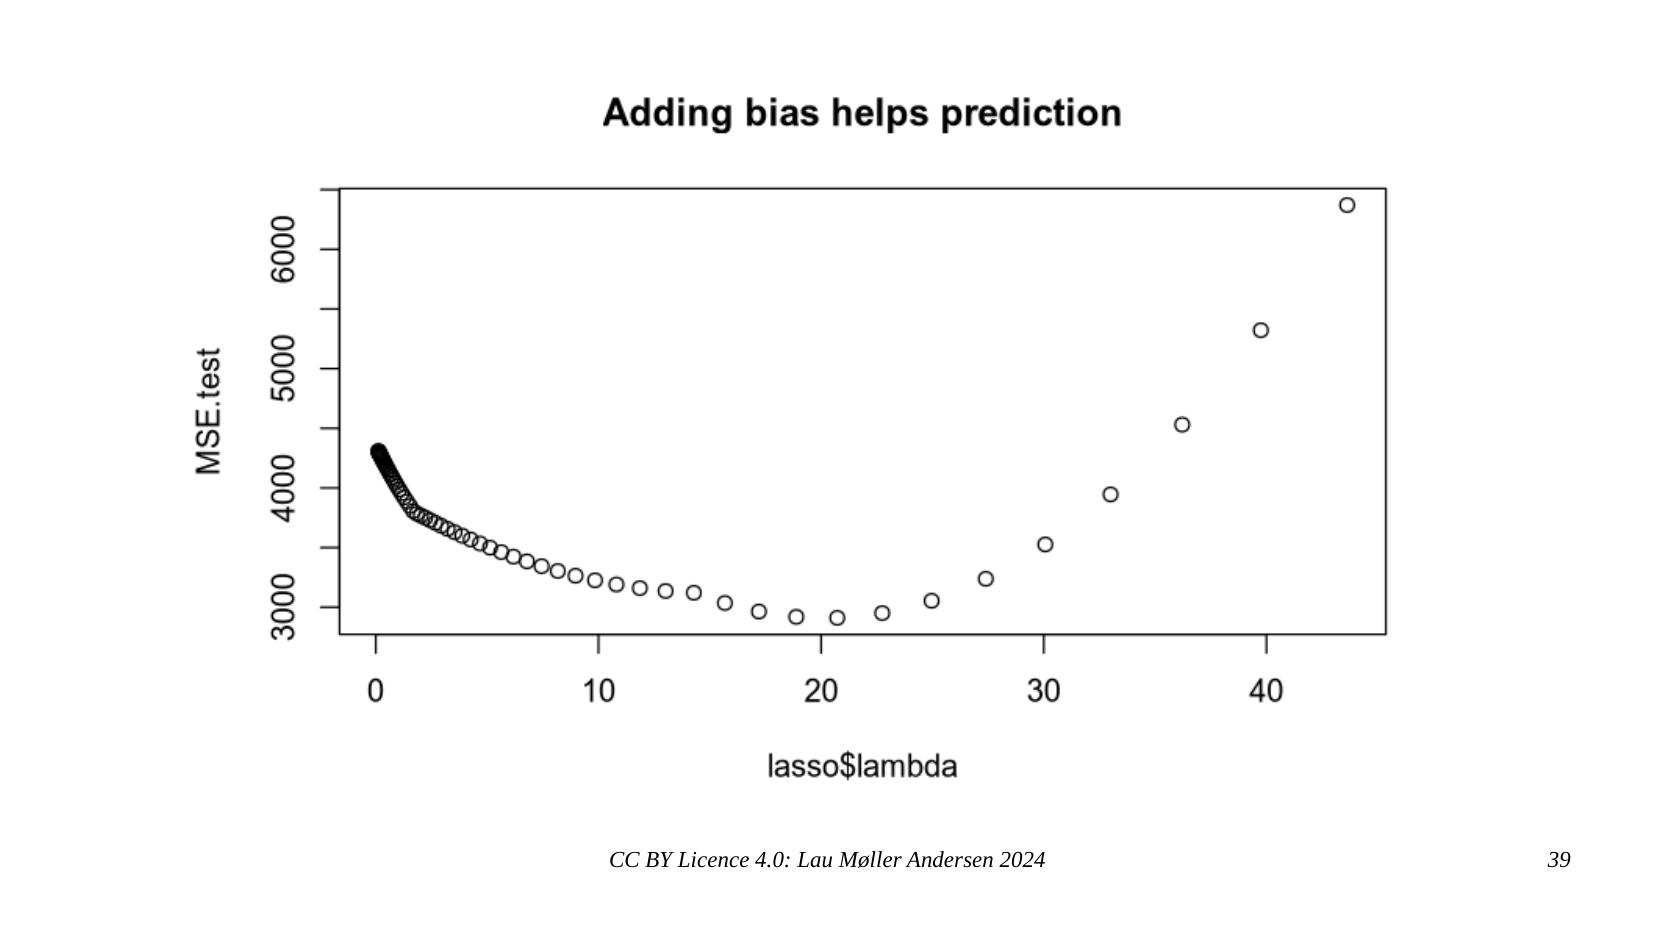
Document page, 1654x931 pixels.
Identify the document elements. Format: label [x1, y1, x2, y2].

picture [186, 35, 1465, 827]
